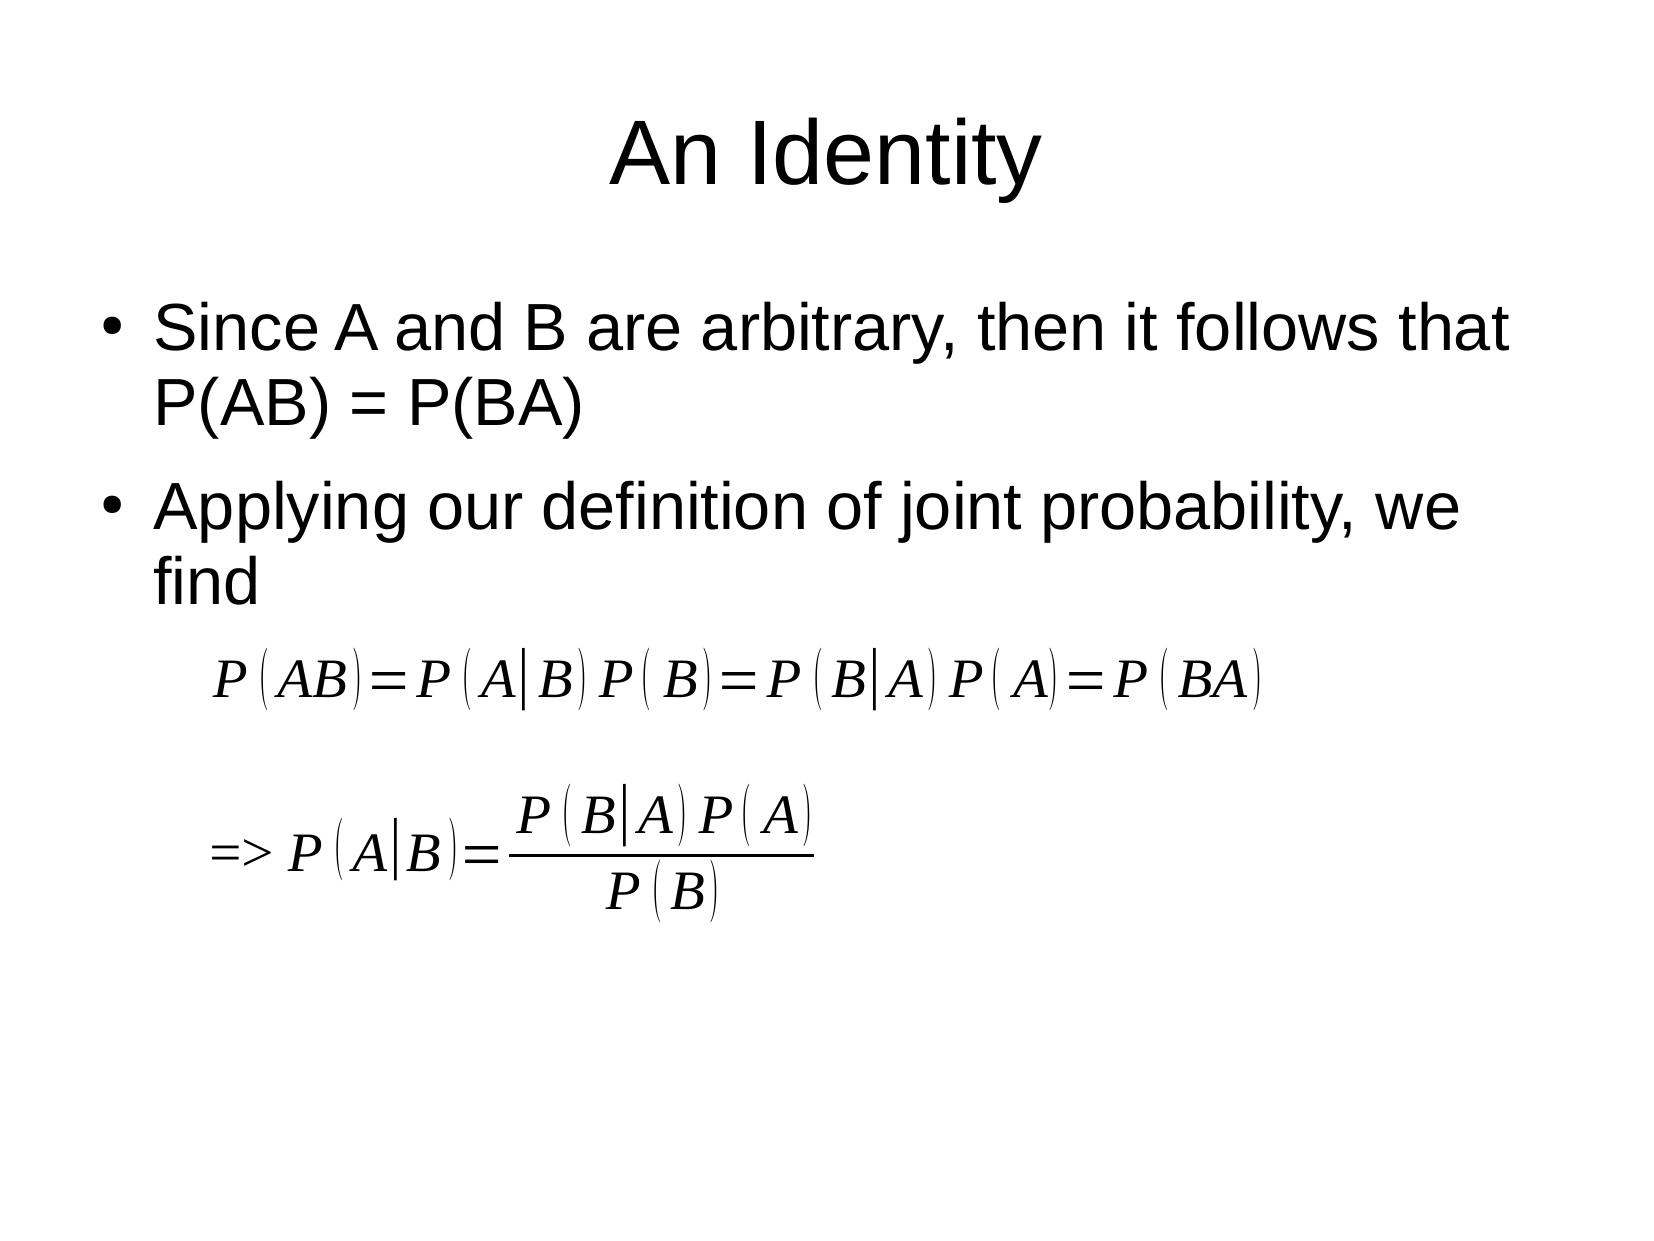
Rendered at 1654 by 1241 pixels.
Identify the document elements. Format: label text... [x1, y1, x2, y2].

list Since A and B are arbitrary, then it follows that P(AB) = P(BA) Applying our definition of joint probability, we find [82, 290, 1571, 646]
title An Identity [82, 49, 1571, 257]
chart [195, 597, 1276, 927]
